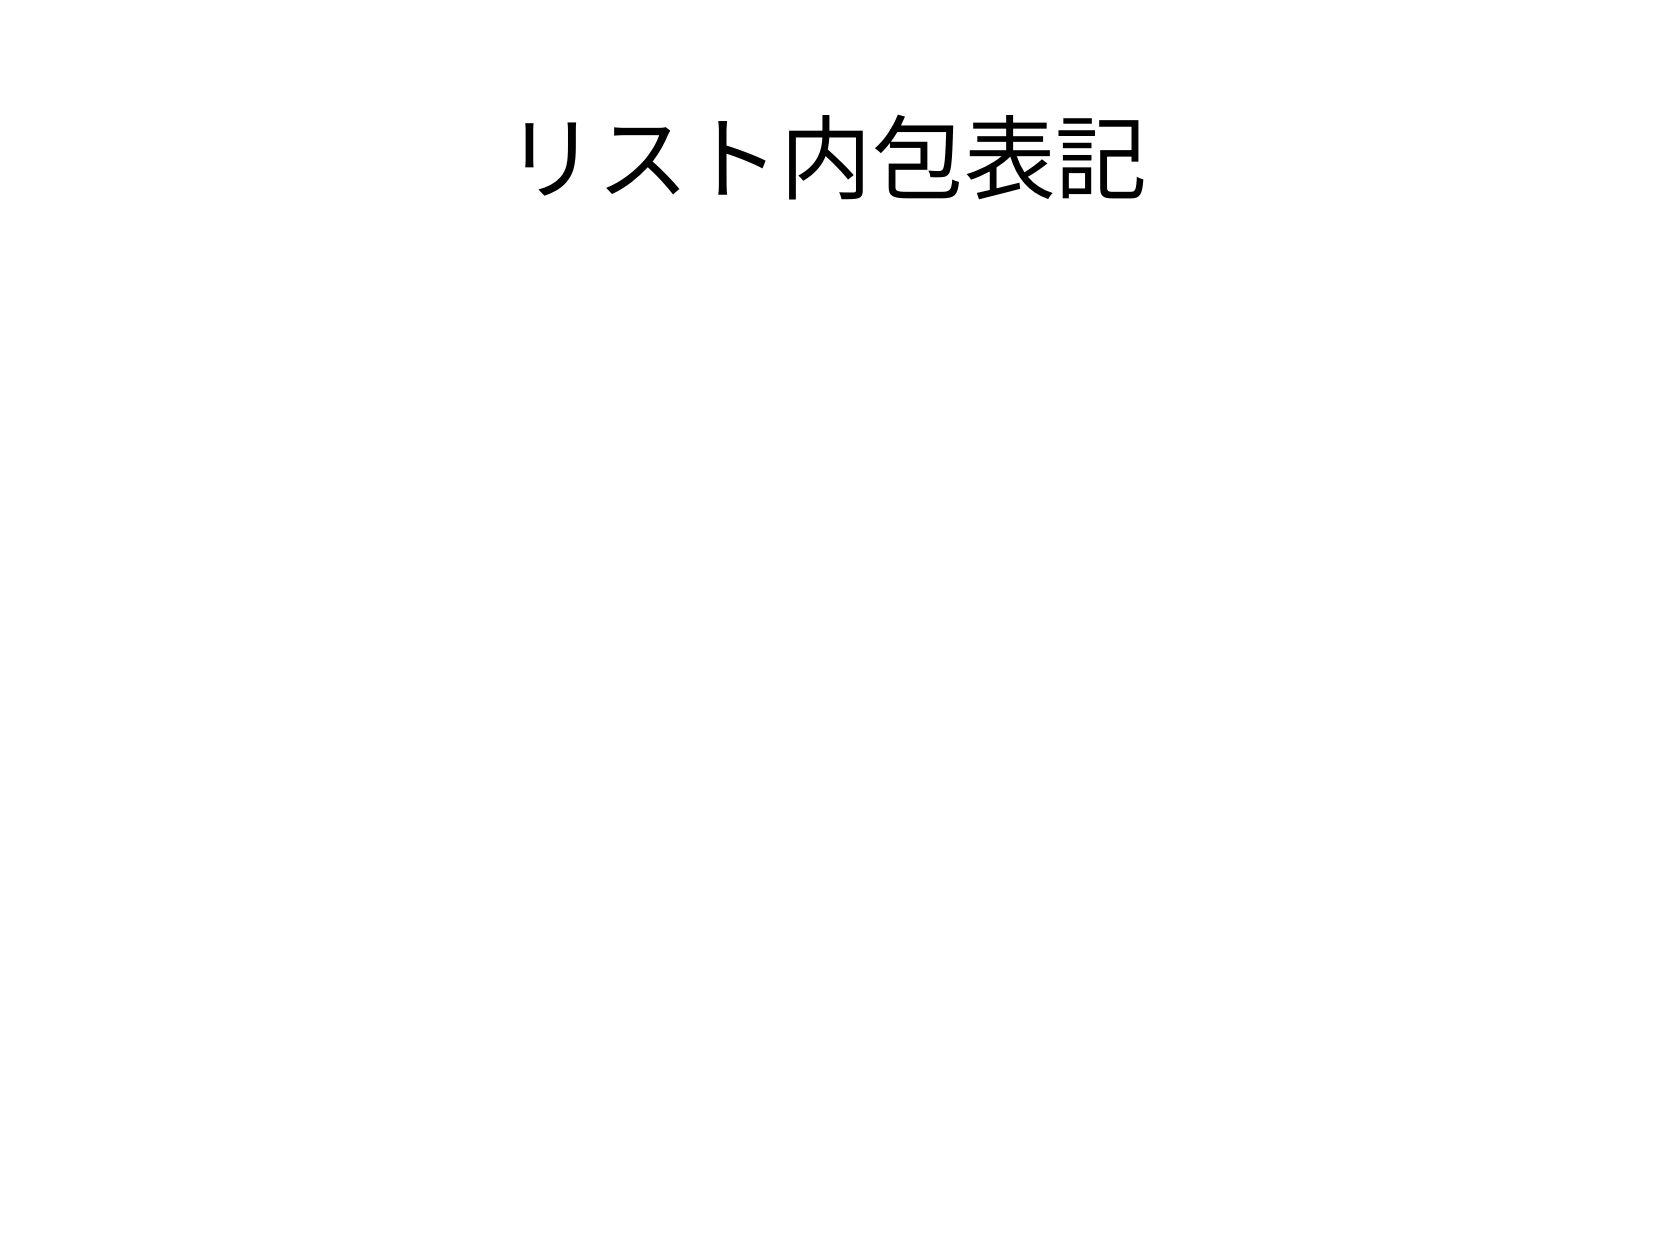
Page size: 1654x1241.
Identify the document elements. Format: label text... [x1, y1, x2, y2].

title リスト内包表記 [82, 49, 1571, 257]
